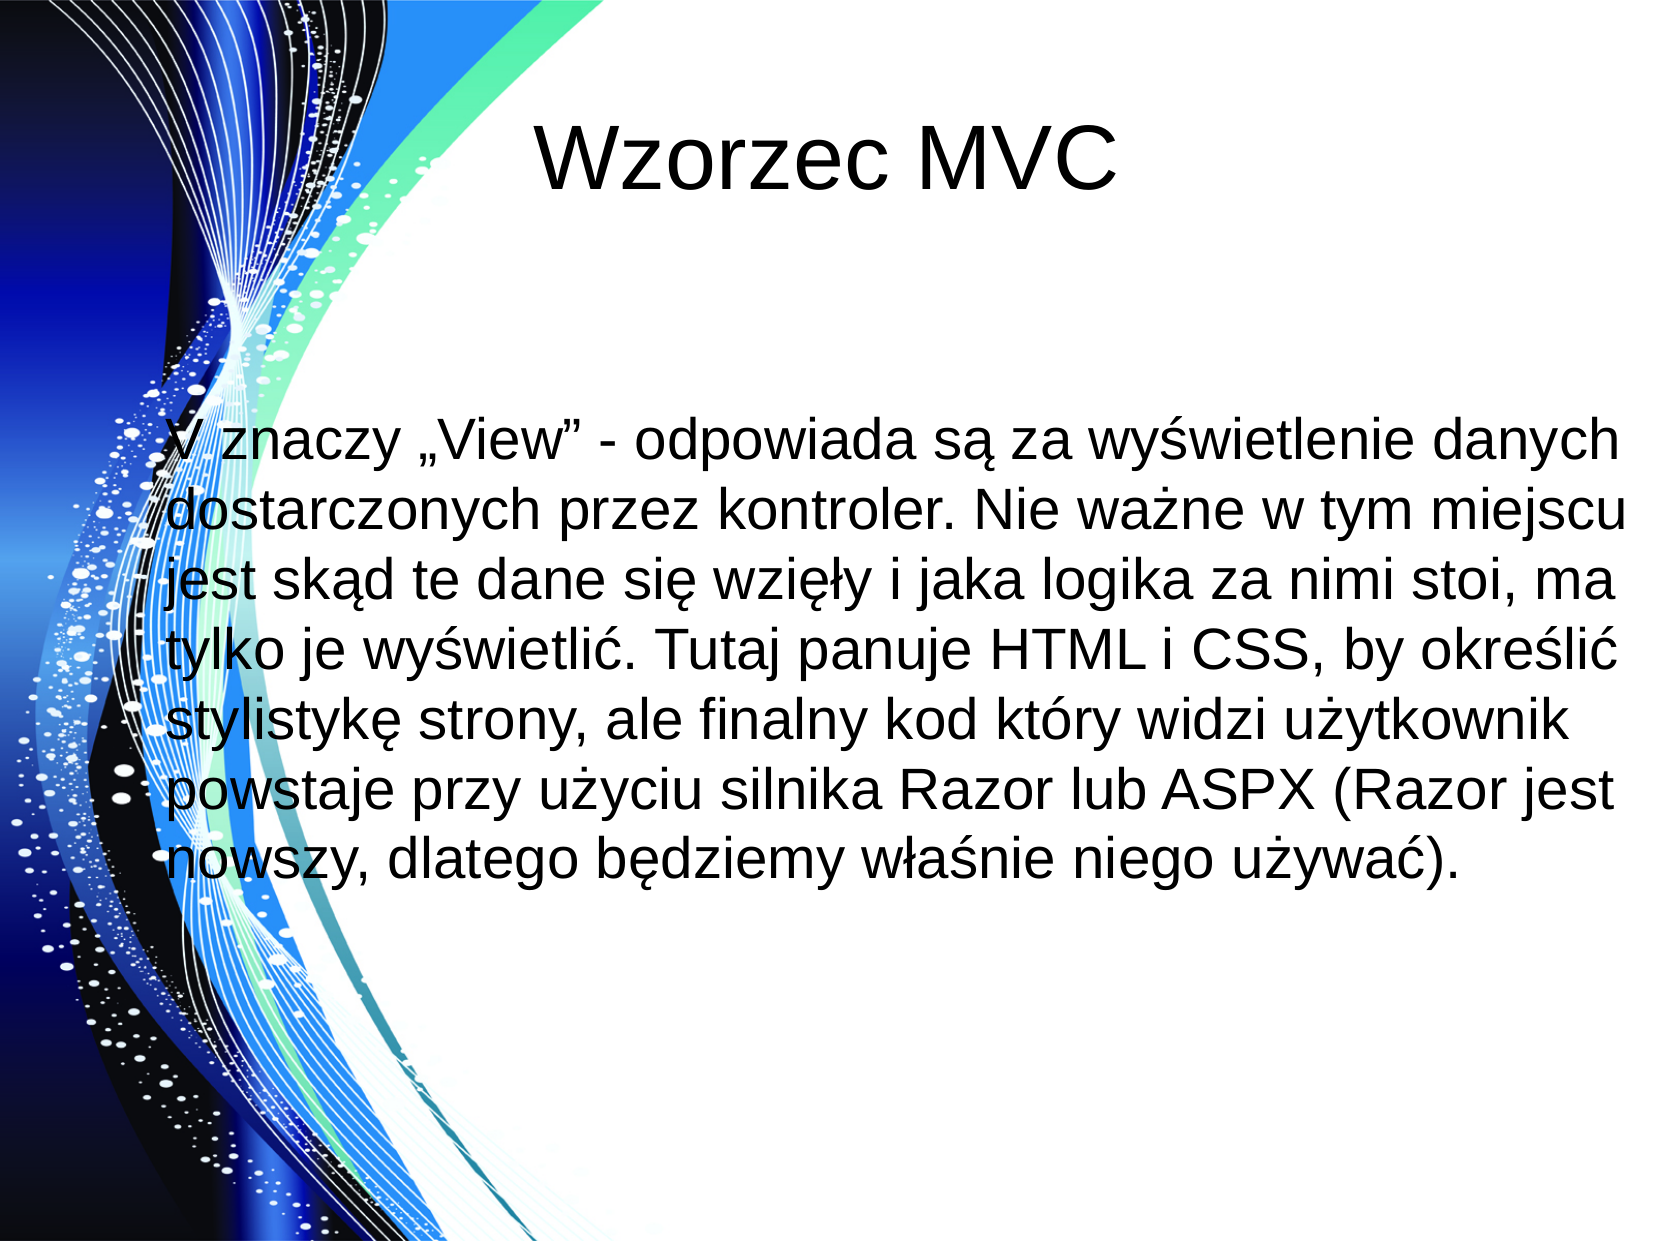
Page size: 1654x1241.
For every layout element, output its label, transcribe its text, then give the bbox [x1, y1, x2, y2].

picture [0, 0, 1654, 1241]
list V znaczy „View” - odpowiada są za wyświetlenie danych dostarczonych przez kontroler. Nie ważne w tym miejscu jest skąd te dane się wzięły i jaka logika za nimi stoi, ma tylko je wyświetlić. Tutaj panuje HTML i CSS, by określić stylistykę strony, ale finalny kod który widzi użytkownik powstaje przy użyciu silnika Razor lub ASPX (Razor jest nowszy, dlatego będziemy właśnie niego używać). [165, 401, 1654, 1121]
title Wzorzec MVC [82, 49, 1571, 257]
